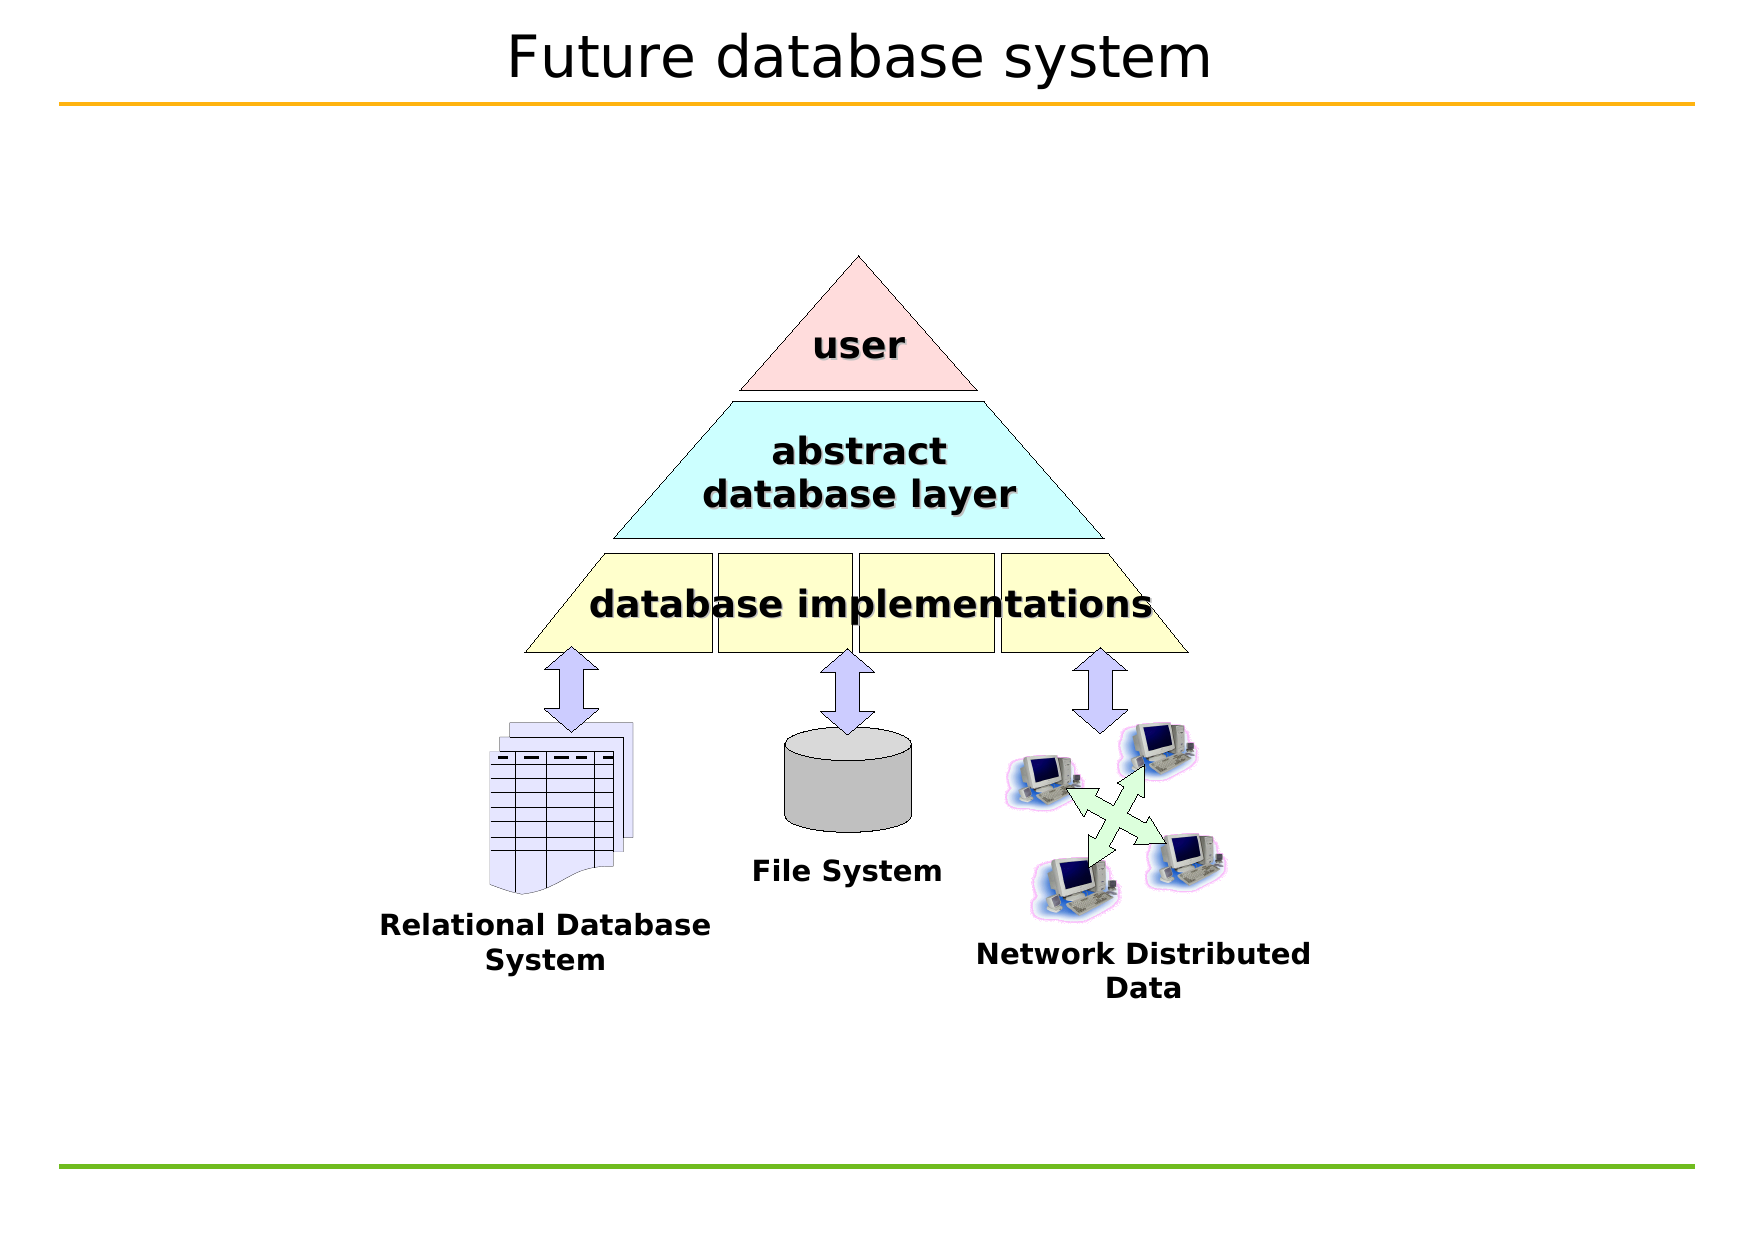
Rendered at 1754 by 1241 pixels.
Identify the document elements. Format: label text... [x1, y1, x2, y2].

text_box database implementations [574, 574, 1158, 634]
text_box [1001, 553, 1126, 574]
picture [1002, 746, 1094, 814]
text_box [718, 634, 875, 735]
picture [489, 722, 635, 896]
text_box Network Distributed Data [960, 930, 1327, 1014]
text_box abstract database layer [687, 422, 1026, 524]
text_box [859, 553, 995, 574]
text_box [587, 553, 713, 574]
text_box Relational Database System [364, 901, 727, 985]
text_box [859, 634, 995, 653]
text_box user [739, 255, 978, 391]
text_box [1001, 614, 1189, 734]
text_box Future database system [491, 16, 1229, 100]
text_box File System [736, 846, 959, 896]
picture [1027, 847, 1132, 926]
text_box [613, 449, 1105, 539]
text_box [524, 591, 713, 733]
text_box [715, 401, 1002, 422]
text_box [784, 744, 912, 833]
picture [1142, 824, 1237, 895]
picture [1114, 713, 1208, 784]
text_box [718, 553, 853, 574]
text_box [1066, 764, 1167, 868]
